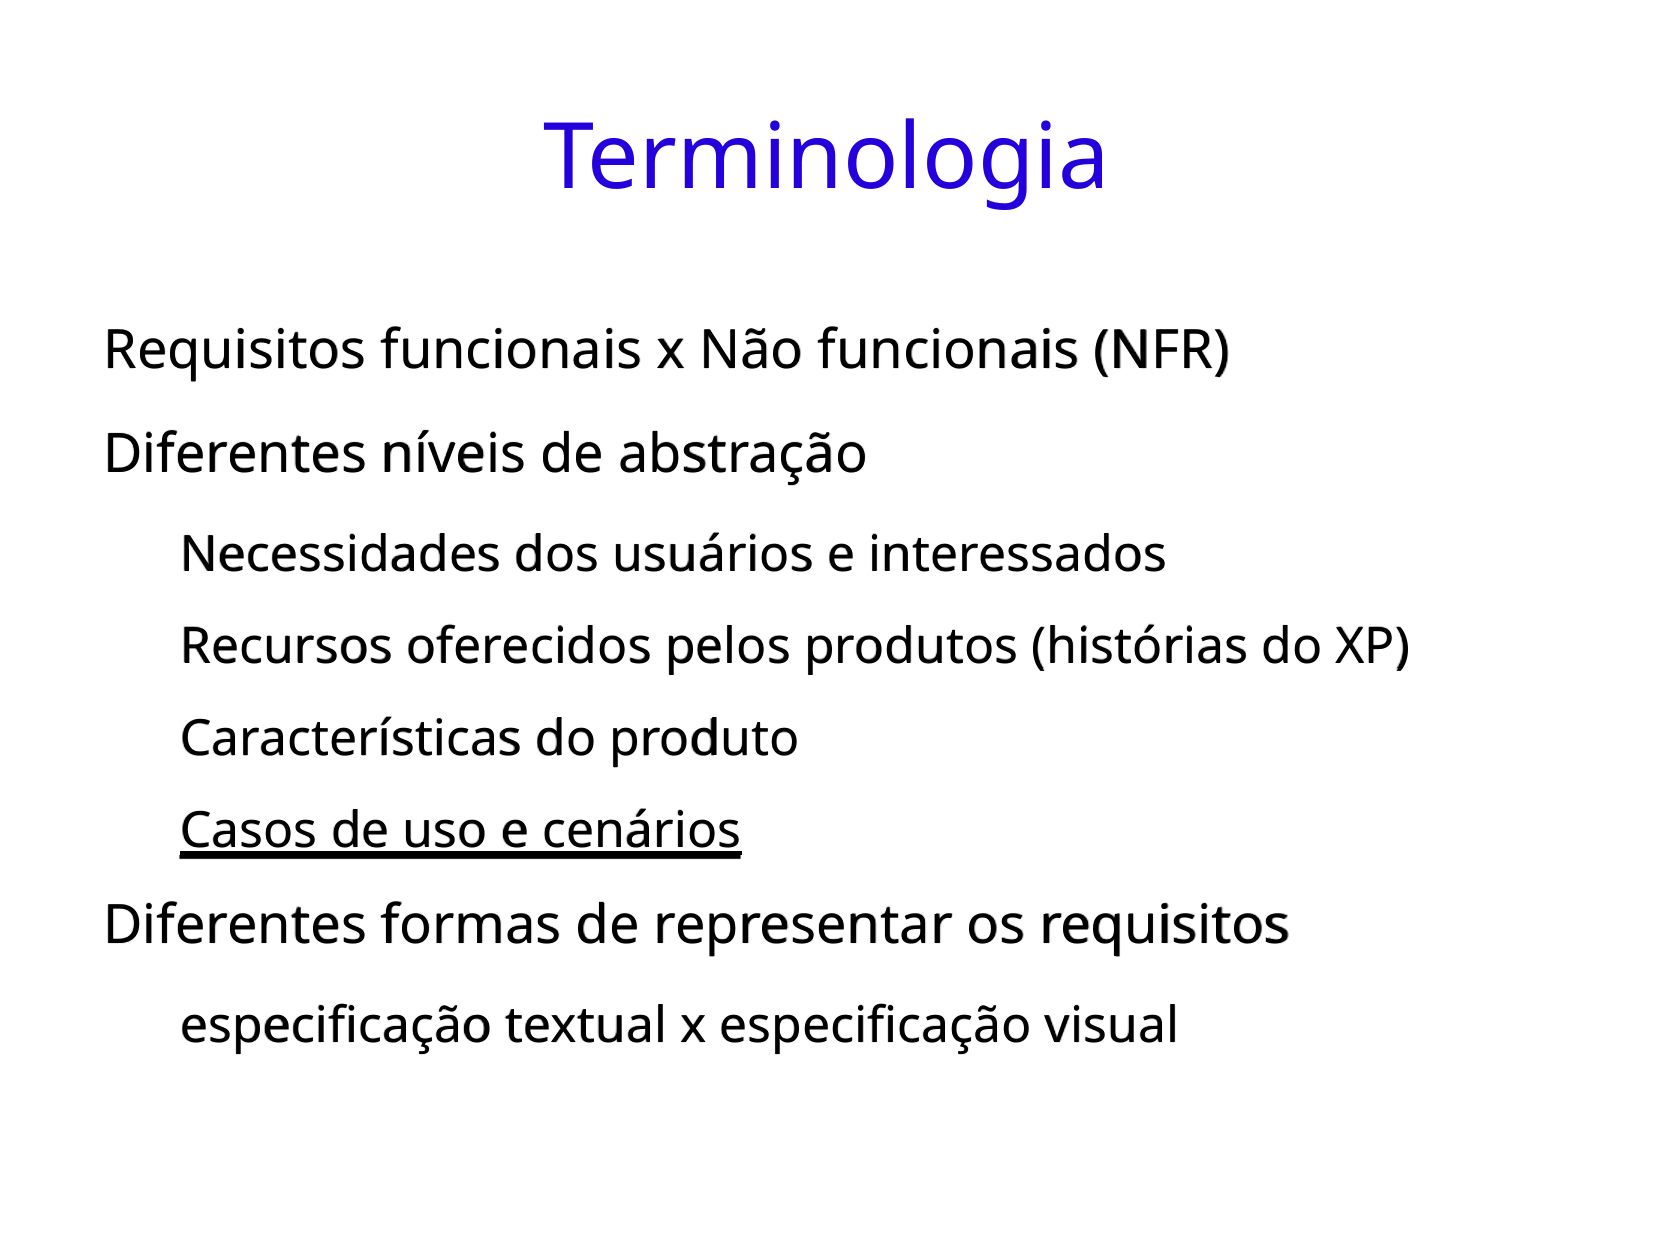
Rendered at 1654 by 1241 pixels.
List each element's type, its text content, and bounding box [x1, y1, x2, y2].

list Requisitos funcionais x Não funcionais (NFR) Diferentes níveis de abstração Necessidades dos usuários e interessados Recursos oferecidos pelos produtos (histórias do XP) Características do produto Casos de uso e cenários Diferentes formas de representar os requisitos especificação textual x especificação visual [88, 313, 1577, 1068]
title Terminologia [82, 49, 1571, 257]
